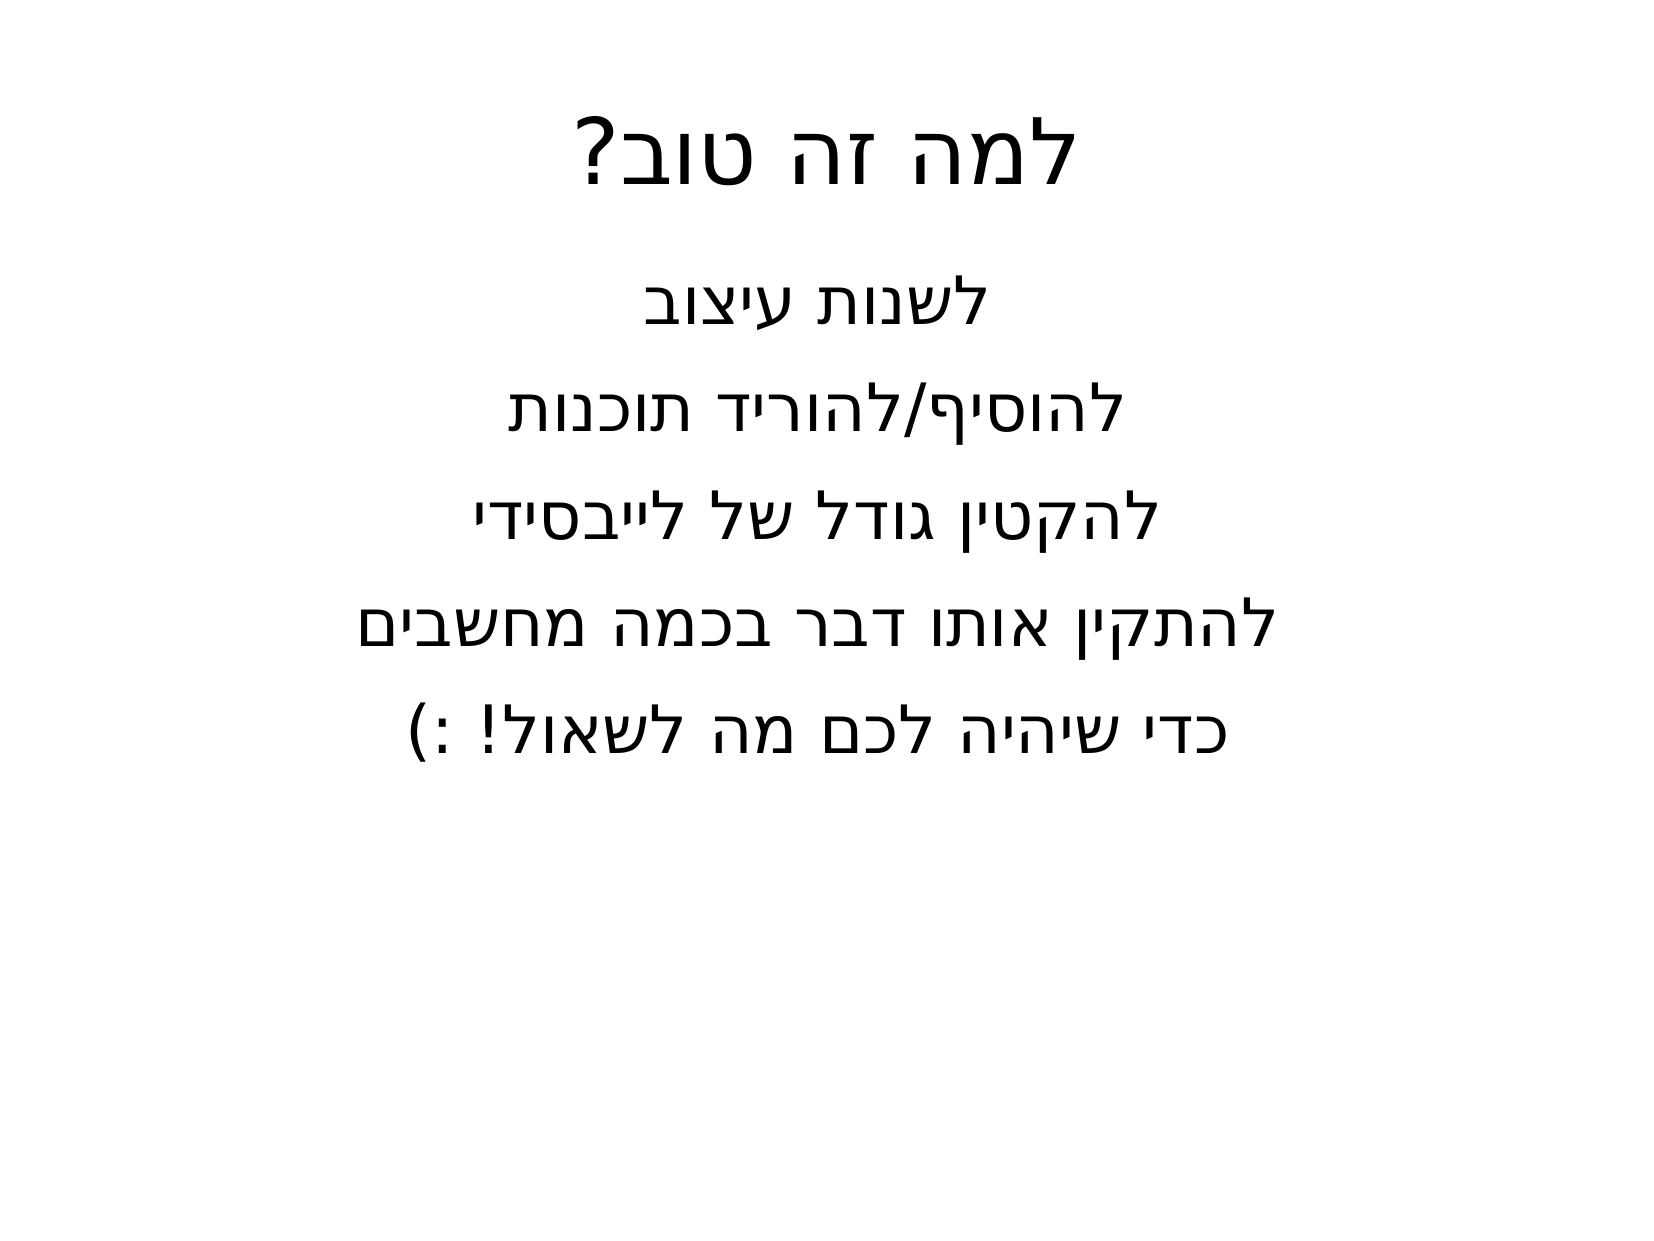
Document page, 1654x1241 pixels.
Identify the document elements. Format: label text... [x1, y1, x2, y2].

title למה זה טוב? [82, 56, 1571, 250]
list לשנות עיצוב להוסיף/להוריד תוכנות להקטין גודל של לייבסידי להתקין אותו דבר בכמה מחשבים כדי שיהיה לכם מה לשאול! :) [82, 262, 1571, 1094]
